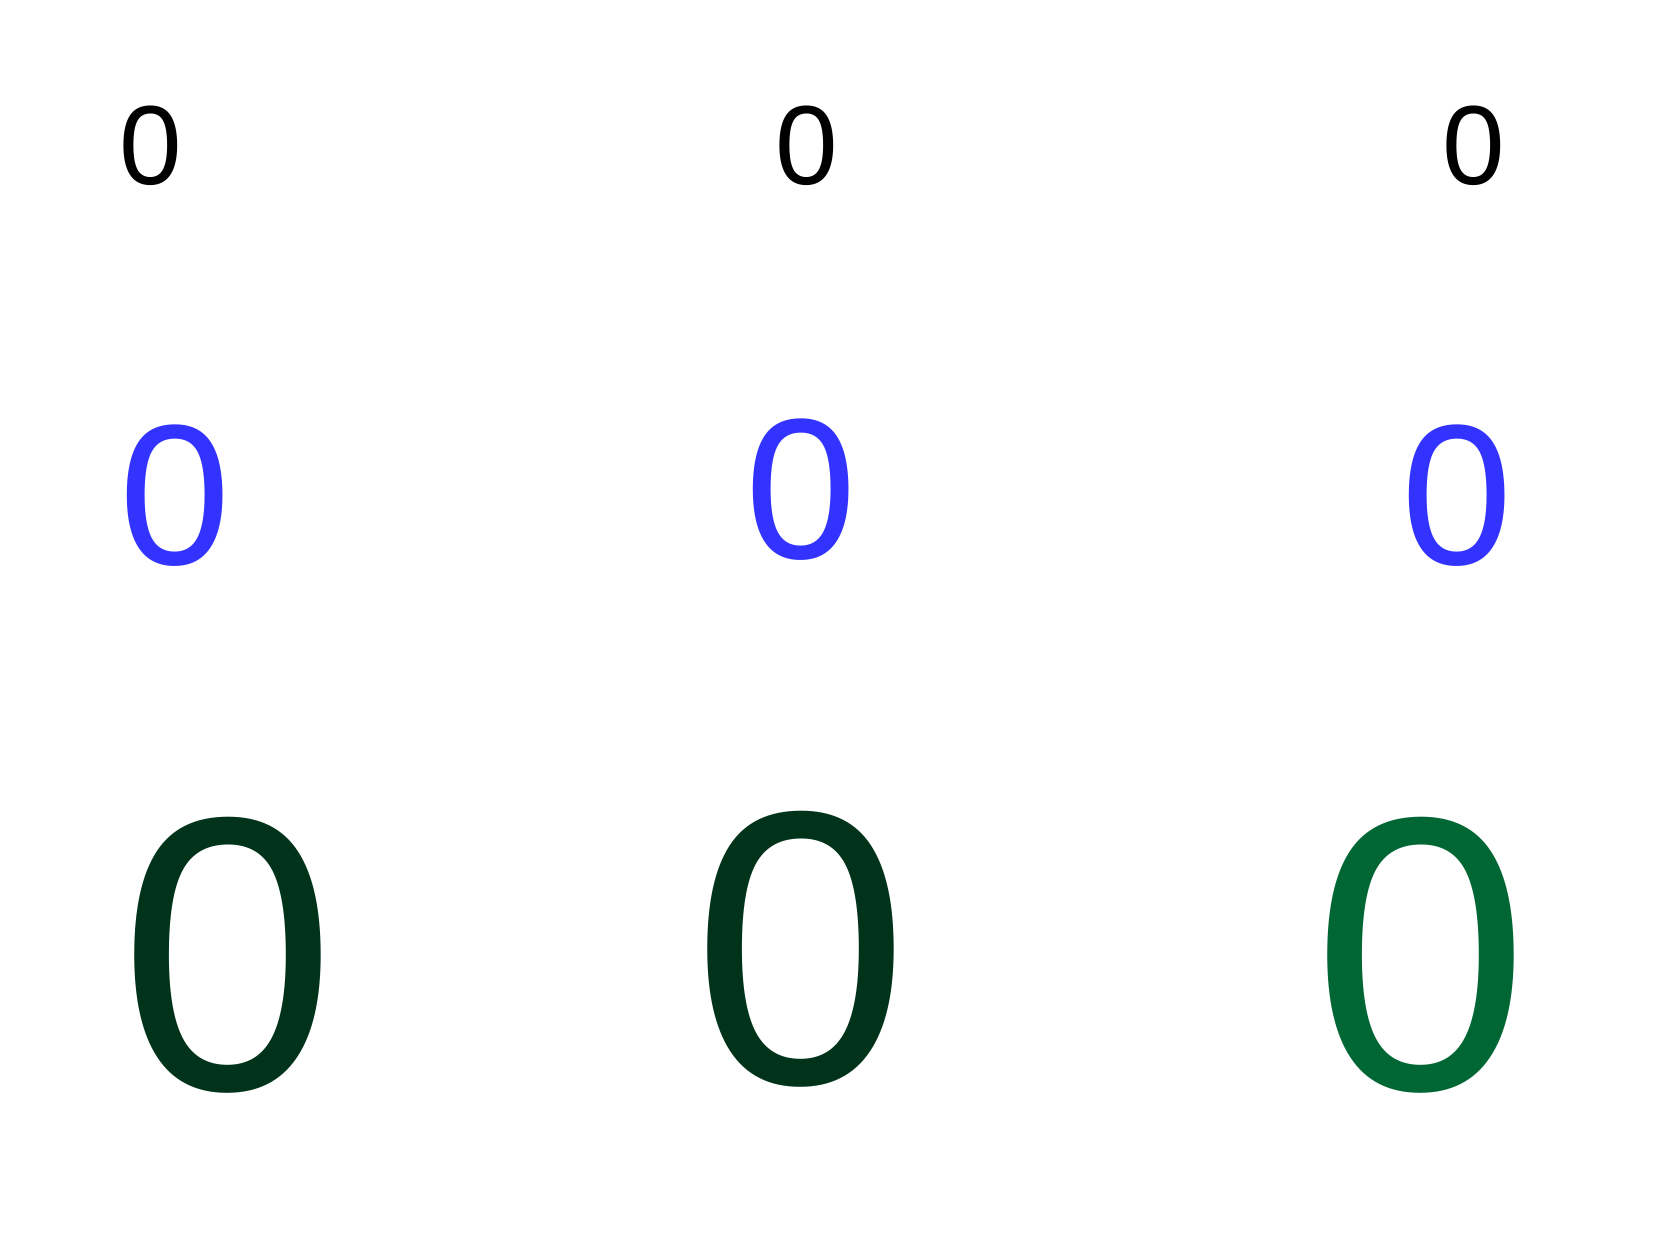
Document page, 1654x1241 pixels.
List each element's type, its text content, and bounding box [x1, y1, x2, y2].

text_box 0 [1297, 729, 1553, 1180]
text_box 0 [760, 75, 866, 216]
text_box 0 [105, 376, 256, 615]
text_box 0 [105, 75, 211, 216]
text_box 0 [1427, 75, 1533, 216]
text_box 0 [105, 729, 361, 1180]
text_box 0 [1386, 376, 1537, 615]
text_box 0 [677, 723, 933, 1174]
text_box 0 [730, 370, 881, 609]
